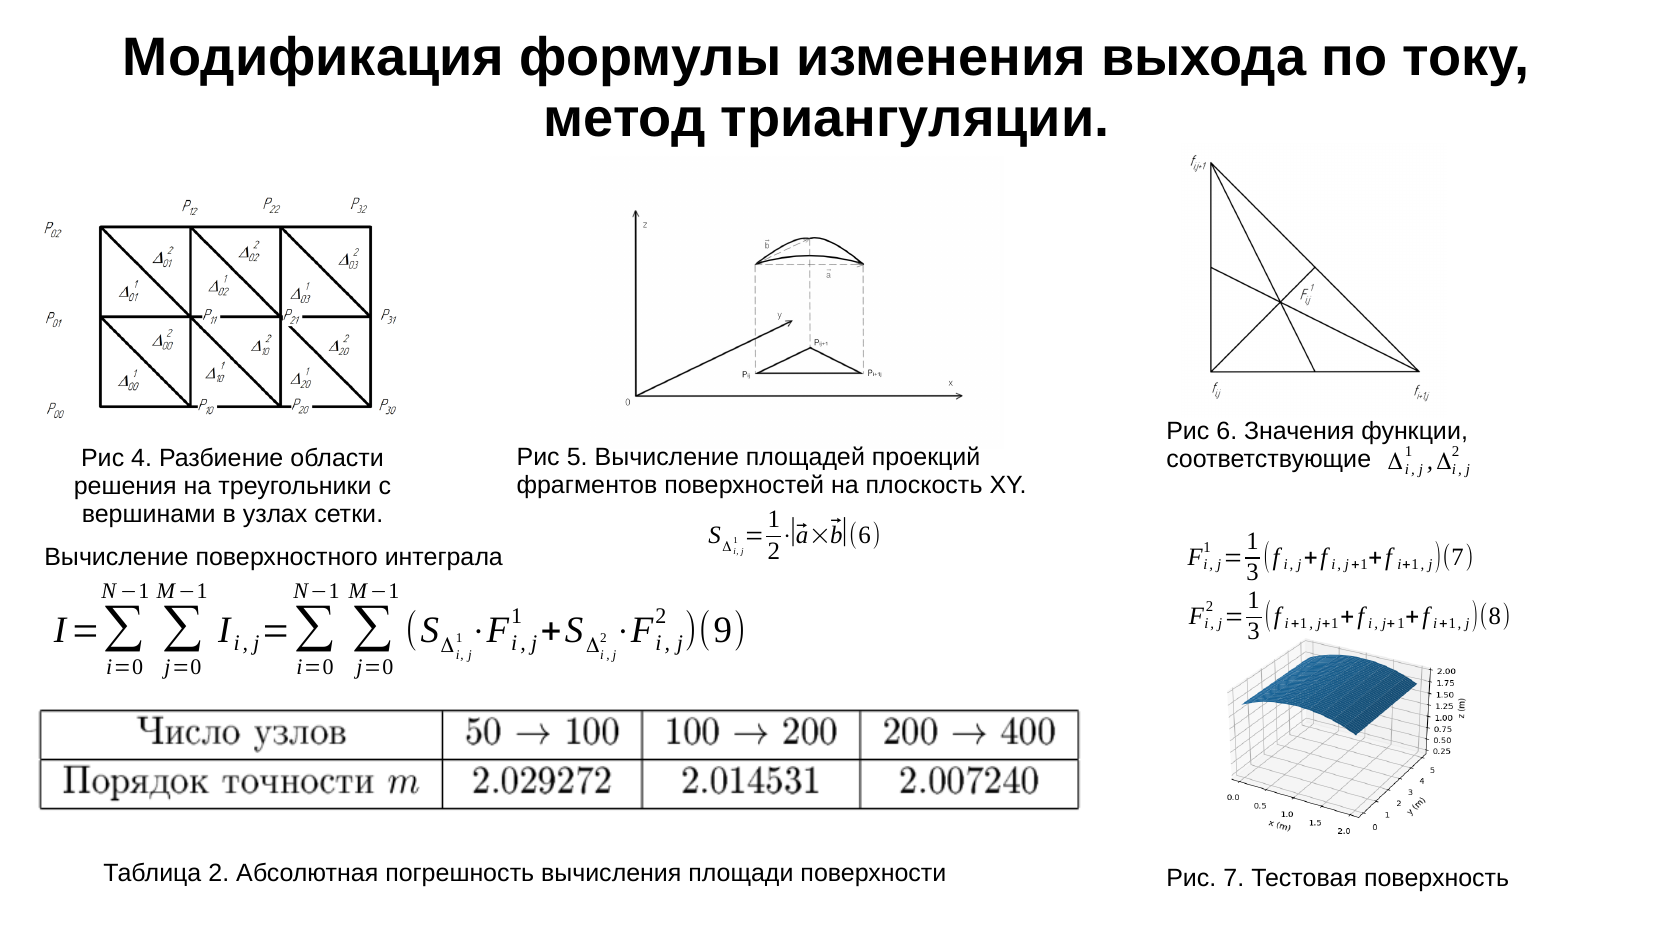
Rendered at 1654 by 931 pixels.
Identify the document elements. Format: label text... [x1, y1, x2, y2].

picture [1181, 143, 1447, 409]
picture [590, 156, 1004, 435]
text_box Рис 5. Вычисление площадей проекций фрагментов поверхностей на плоскость XY. [501, 435, 1063, 563]
picture [29, 177, 414, 448]
chart [1180, 527, 1518, 647]
picture [29, 698, 1093, 820]
picture [1127, 590, 1518, 860]
text_box Рис 6. Значения функции, соответствующие [1151, 409, 1565, 521]
text_box Рис 4. Разбиение области решения на треугольники с вершинами в узлах сетки. [59, 436, 443, 535]
text_box Вычисление поверхностного интеграла [29, 535, 703, 579]
chart [702, 506, 888, 566]
text_box Рис. 7. Тестовая поверхность [1151, 856, 1525, 900]
chart [1387, 442, 1472, 478]
title Модификация формулы изменения выхода по току, метод триангуляции. [82, 26, 1571, 148]
text_box Таблица 2. Абсолютная погрешность вычисления площади поверхности [88, 851, 975, 916]
chart [46, 578, 752, 680]
